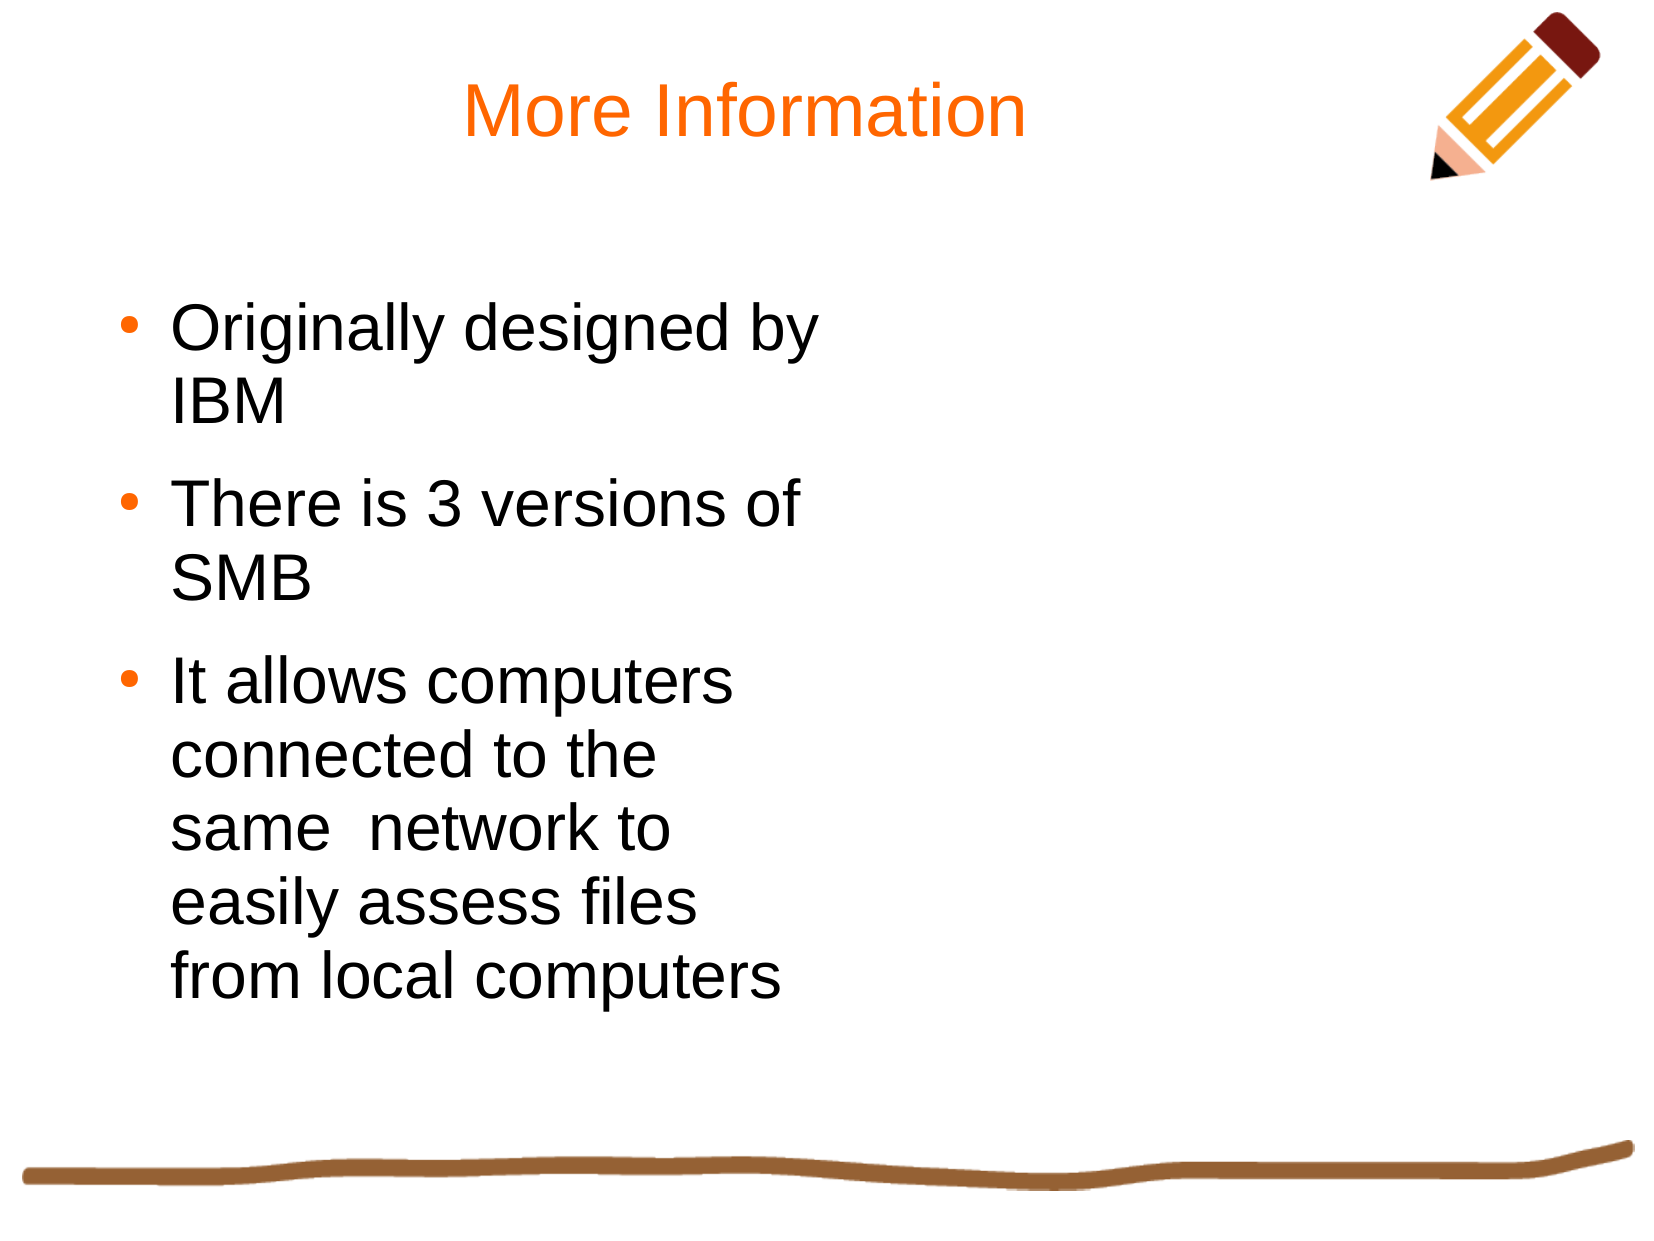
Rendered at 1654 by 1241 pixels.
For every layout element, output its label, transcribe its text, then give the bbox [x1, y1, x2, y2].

title More Information [82, 49, 1430, 172]
list Originally designed by IBM There is 3 versions of SMB It allows computers connected to the same network to easily assess files from local computers [100, 290, 827, 1122]
picture [1430, 12, 1601, 181]
picture [22, 1140, 1635, 1191]
